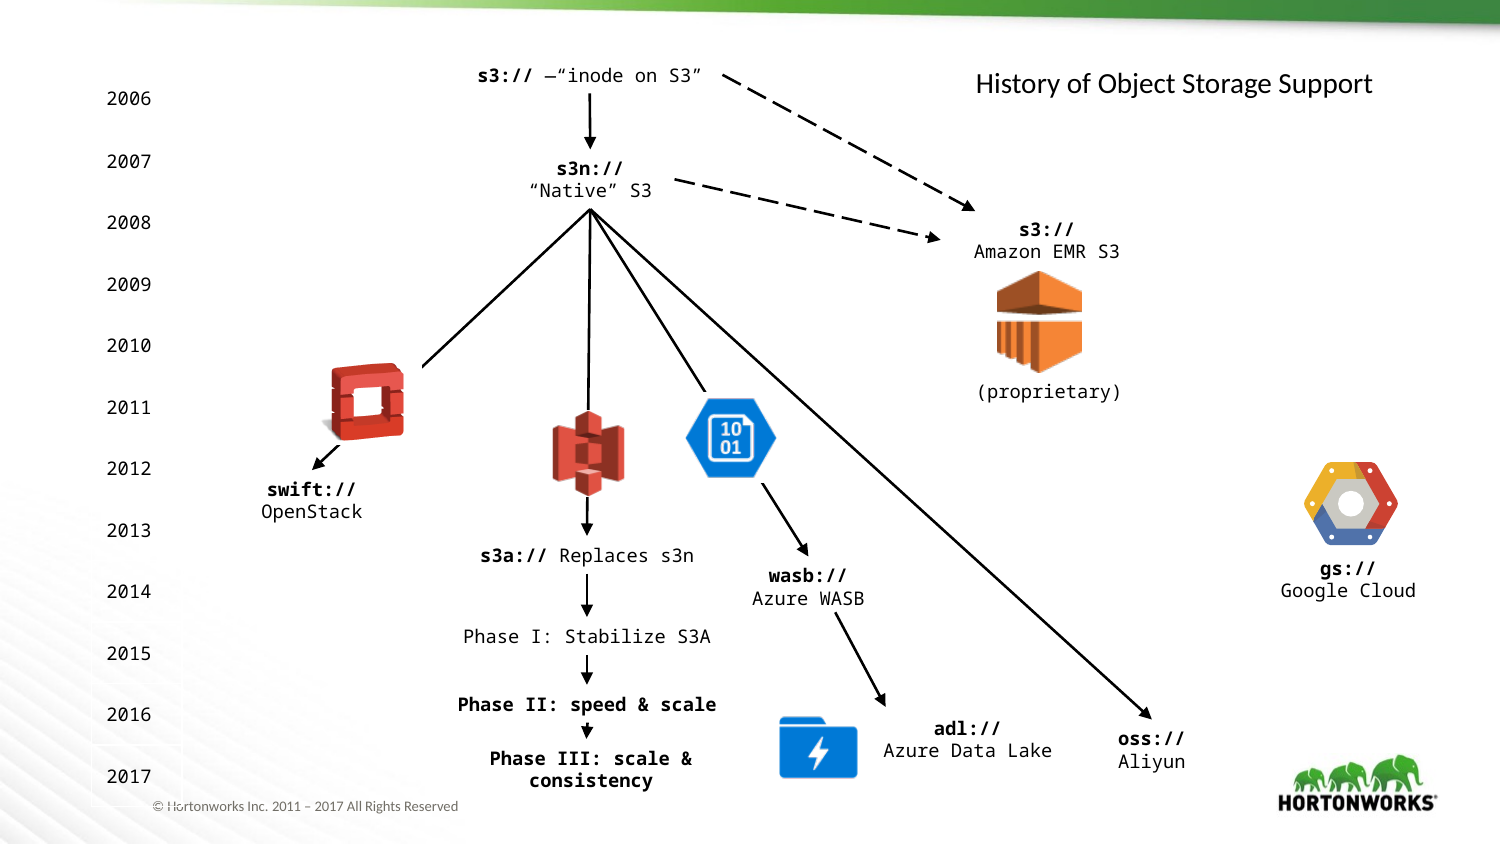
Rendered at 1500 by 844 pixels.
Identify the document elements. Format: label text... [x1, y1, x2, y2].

table_cell 2012 [92, 438, 181, 498]
text_box swift:// OpenStack [241, 470, 383, 530]
table_cell 2016 [92, 684, 181, 744]
table_cell 2009 [92, 254, 181, 314]
text_box s3:// Amazon EMR S3 [940, 209, 1153, 270]
text_box Phase I: Stabilize S3A [446, 617, 727, 655]
table_cell 2014 [92, 561, 181, 621]
text_box History of Object Storage Support [961, 56, 1475, 107]
table_cell 2017 [92, 746, 181, 806]
text_box Phase II: speed & scale [432, 684, 742, 723]
text_box Phase III: scale & consistency [417, 738, 765, 799]
table_cell 2007 [92, 131, 181, 191]
text_box oss:// Aliyun [1076, 719, 1228, 780]
table_cell 2011 [92, 377, 181, 437]
text_box s3a:// Replaces s3n [451, 535, 723, 574]
text_box s3n:// “Native” S3 [505, 149, 675, 210]
text_box wasb:// Azure WASB [710, 556, 907, 617]
table_cell 2010 [92, 315, 181, 376]
table_cell 2015 [92, 623, 181, 683]
text_box (proprietary) [942, 372, 1156, 410]
text_box s3:// —“inode on S3” [456, 56, 723, 94]
table_header 2006 [92, 66, 181, 130]
table_cell 2013 [92, 500, 181, 560]
text_box gs:// Google Cloud [1250, 548, 1447, 609]
picture [0, 0, 1500, 844]
table_cell 2008 [92, 192, 181, 253]
text_box adl:// Azure Data Lake [858, 708, 1083, 769]
